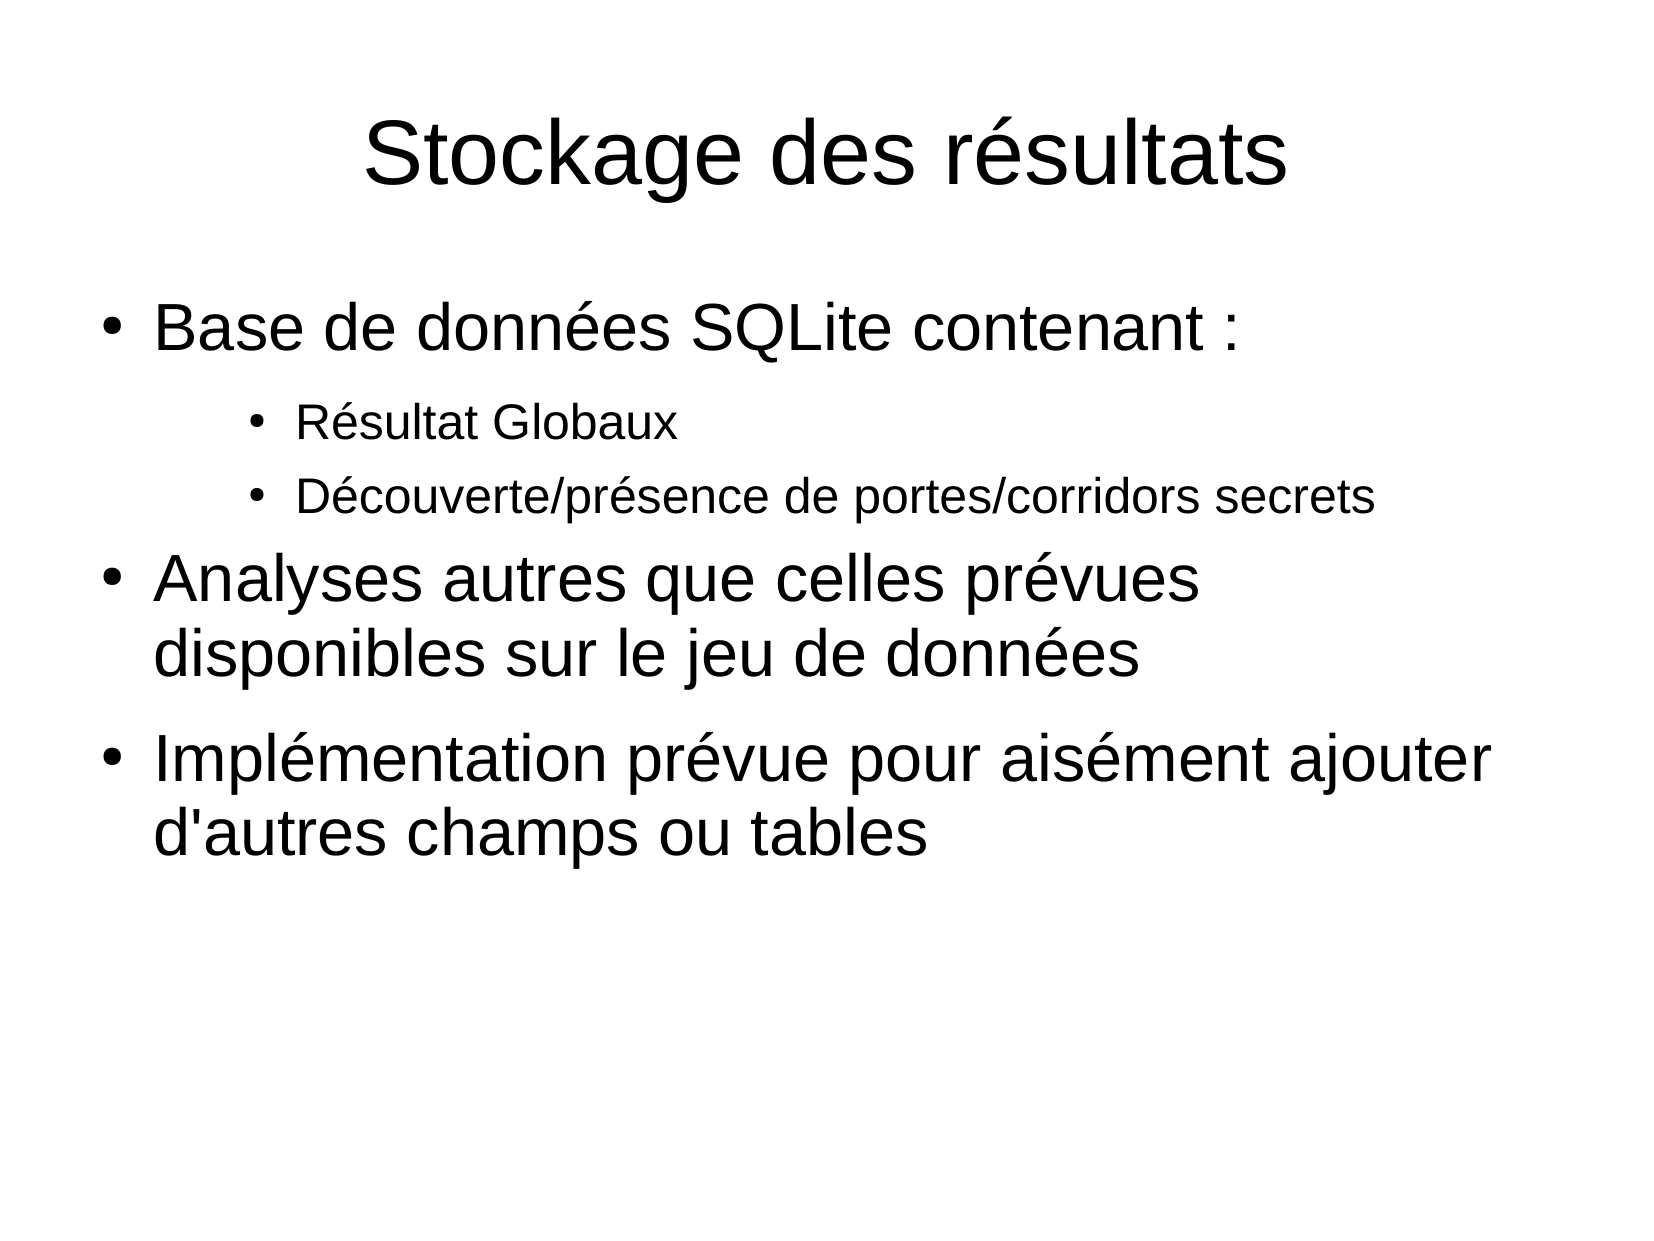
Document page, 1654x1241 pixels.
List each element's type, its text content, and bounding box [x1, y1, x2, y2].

list Base de données SQLite contenant : Résultat Globaux Découverte/présence de portes/corridors secrets Analyses autres que celles prévues disponibles sur le jeu de données Implémentation prévue pour aisément ajouter d'autres champs ou tables [82, 290, 1538, 1010]
title Stockage des résultats [82, 49, 1571, 257]
